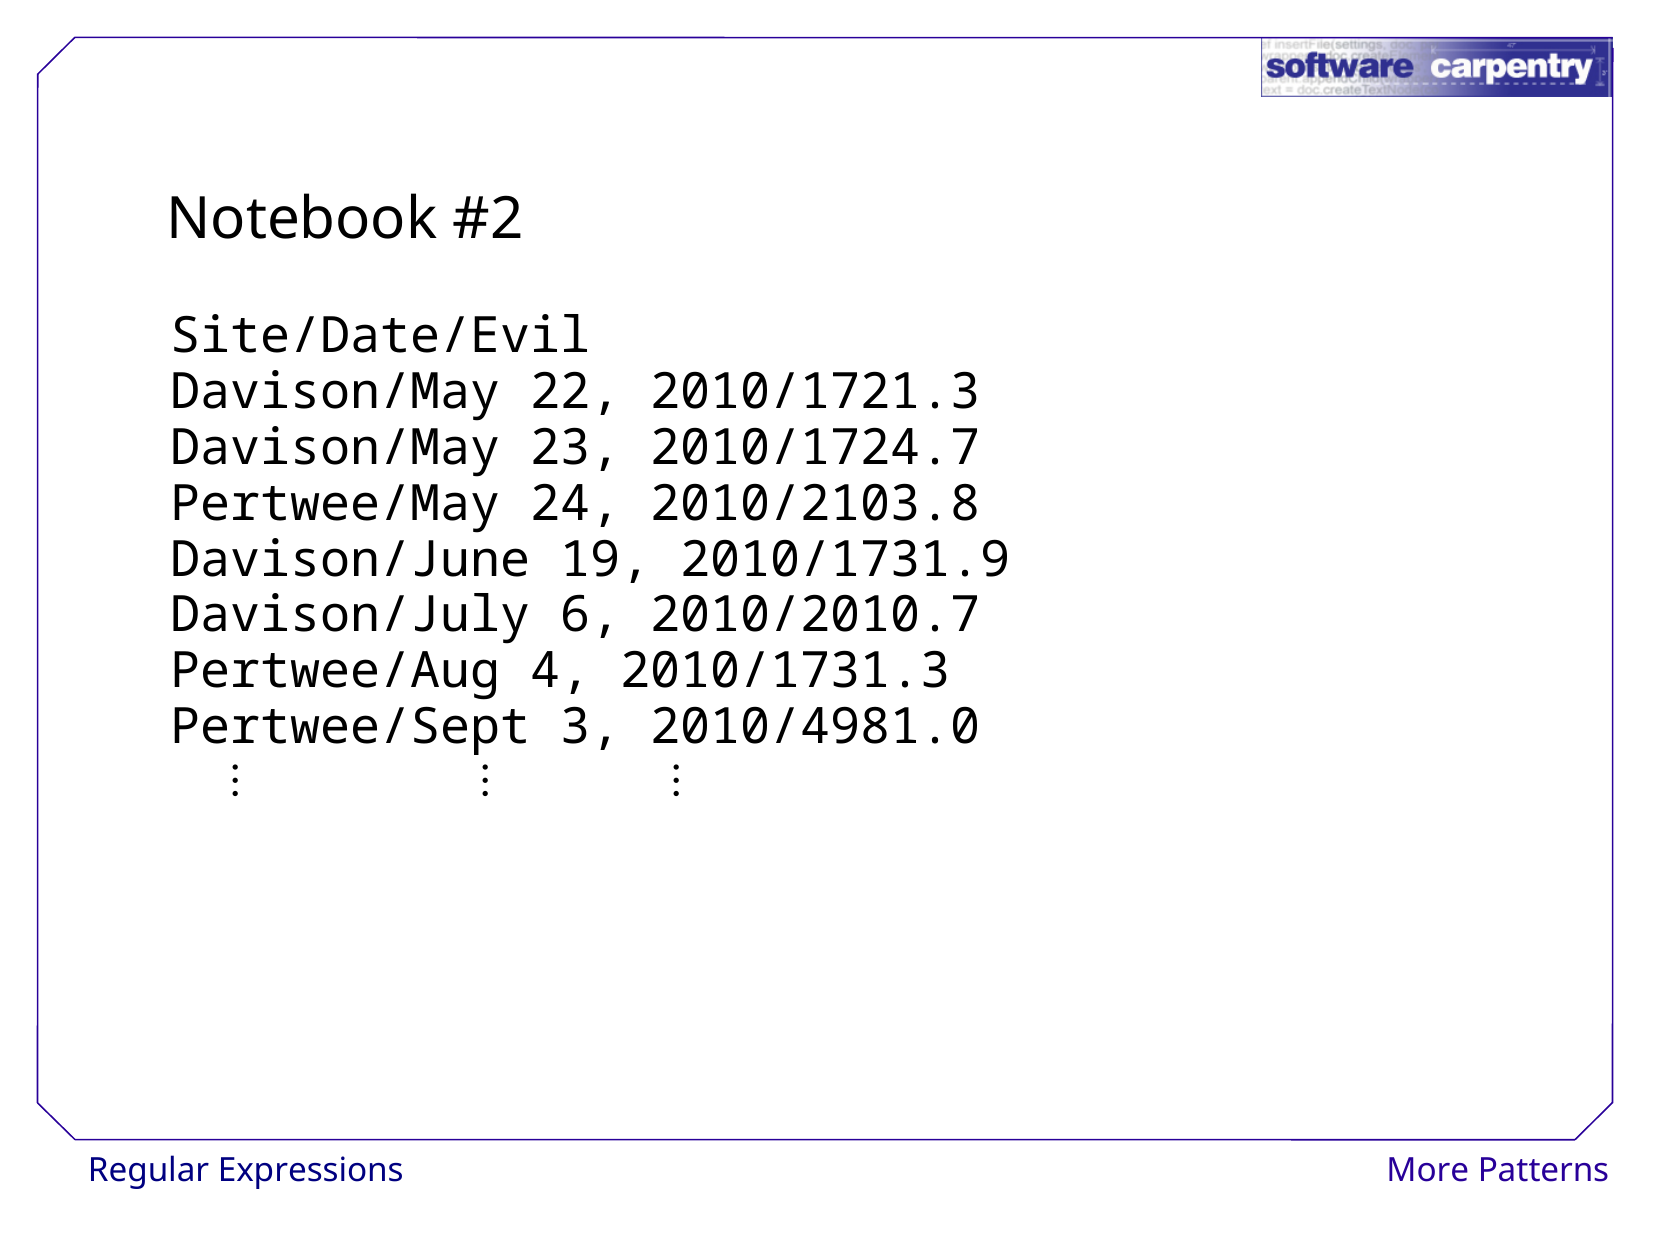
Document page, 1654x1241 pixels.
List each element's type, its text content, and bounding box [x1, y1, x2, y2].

text_box Notebook #2 [151, 138, 1530, 259]
text_box Site/Date/Evil Davison/May 22, 2010/1721.3 Davison/May 23, 2010/1724.7 Pertwee/May 24, 2010/2103.8 Davison/June 19, 2010/1731.9 Davison/July 6, 2010/2010.7 Pertwee/Aug 4, 2010/1731.3 Pertwee/Sept 3, 2010/4981.0 ⋮ ⋮ ⋮ [155, 300, 1535, 818]
picture [1261, 39, 1613, 97]
